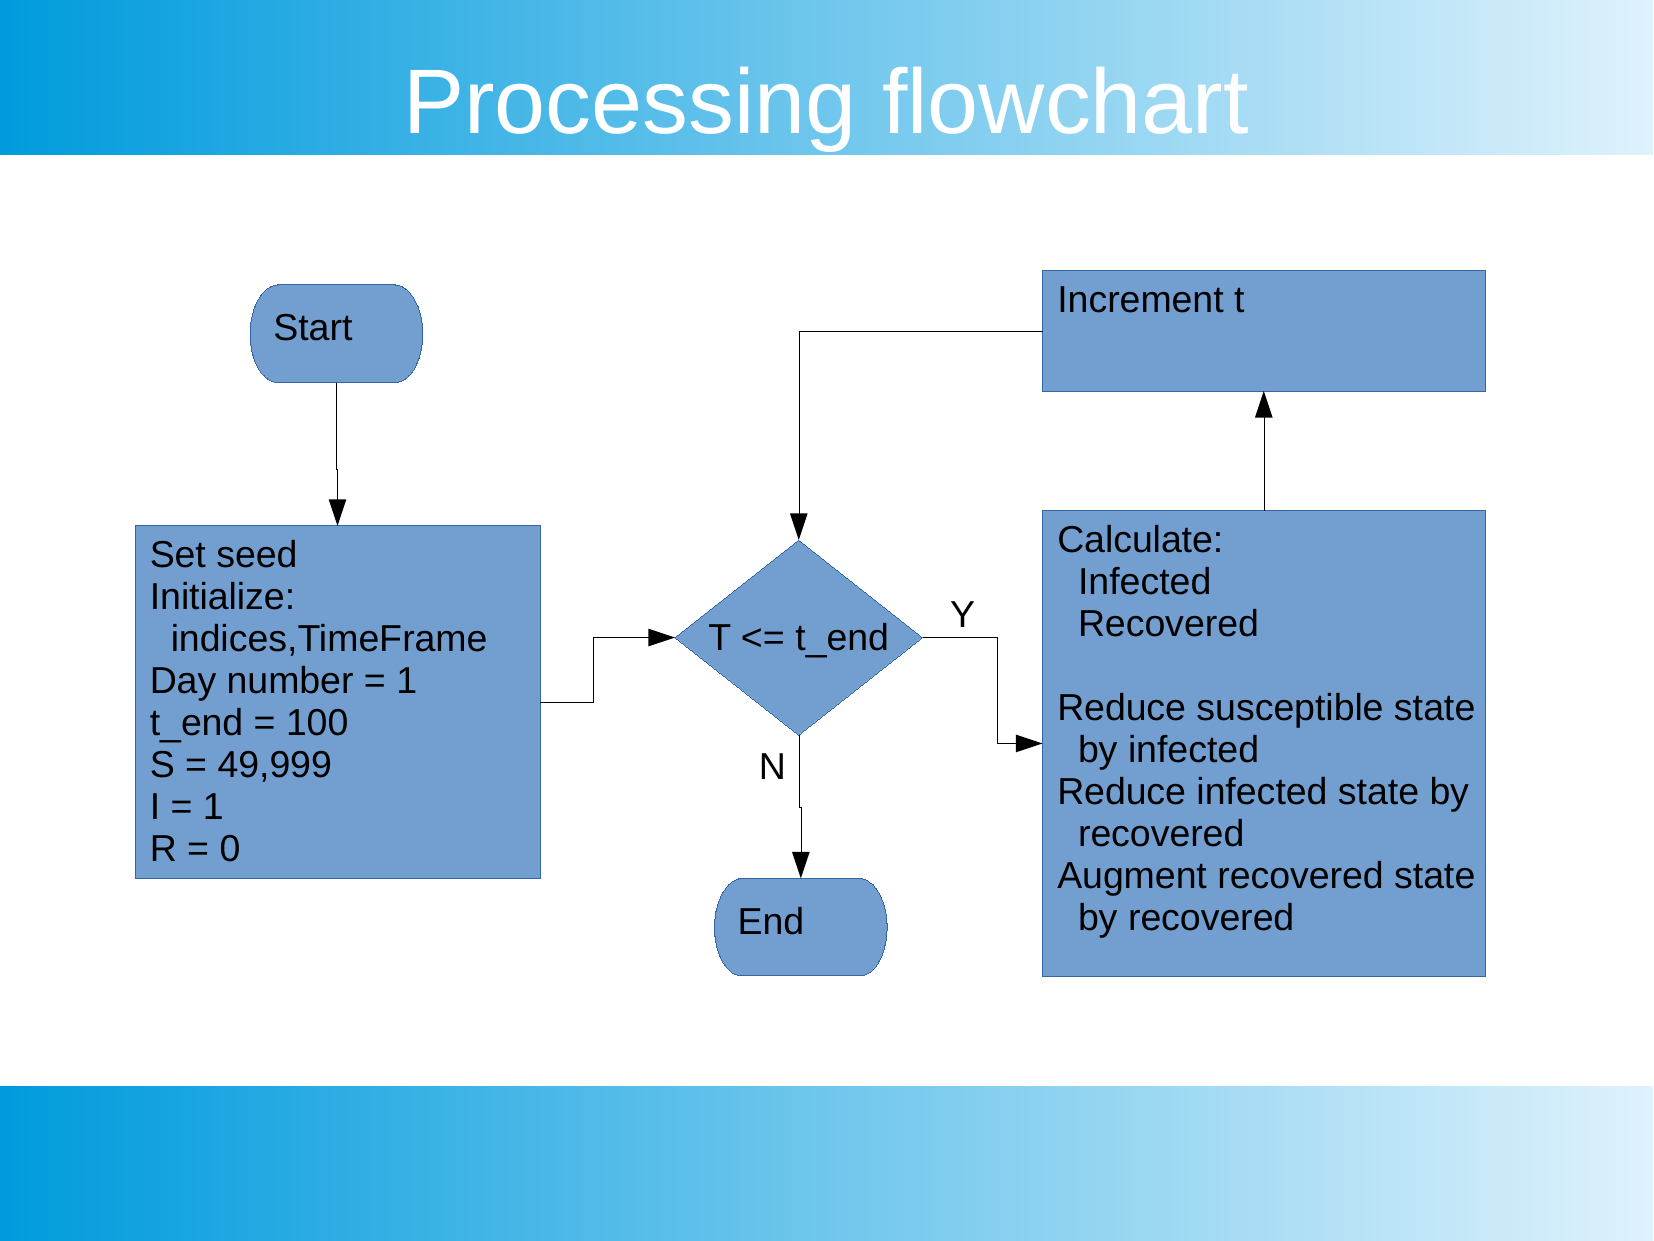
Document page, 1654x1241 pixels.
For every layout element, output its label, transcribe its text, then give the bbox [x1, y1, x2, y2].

text_box Set seed Initialize: indices,TimeFrame Day number = 1 t_end = 100 S = 49,999 I = 1 R = 0 [135, 525, 541, 879]
text_box End [714, 878, 888, 976]
text_box T <= t_end [675, 540, 922, 736]
title Processing flowchart [82, 49, 1571, 155]
text_box Start [250, 284, 423, 383]
text_box N [744, 738, 801, 796]
text_box Calculate: Infected Recovered Reduce susceptible state by infected Reduce infected state by recovered Augment recovered state by recovered [1042, 510, 1486, 977]
text_box Y [935, 585, 991, 643]
text_box Increment t [1042, 270, 1486, 392]
